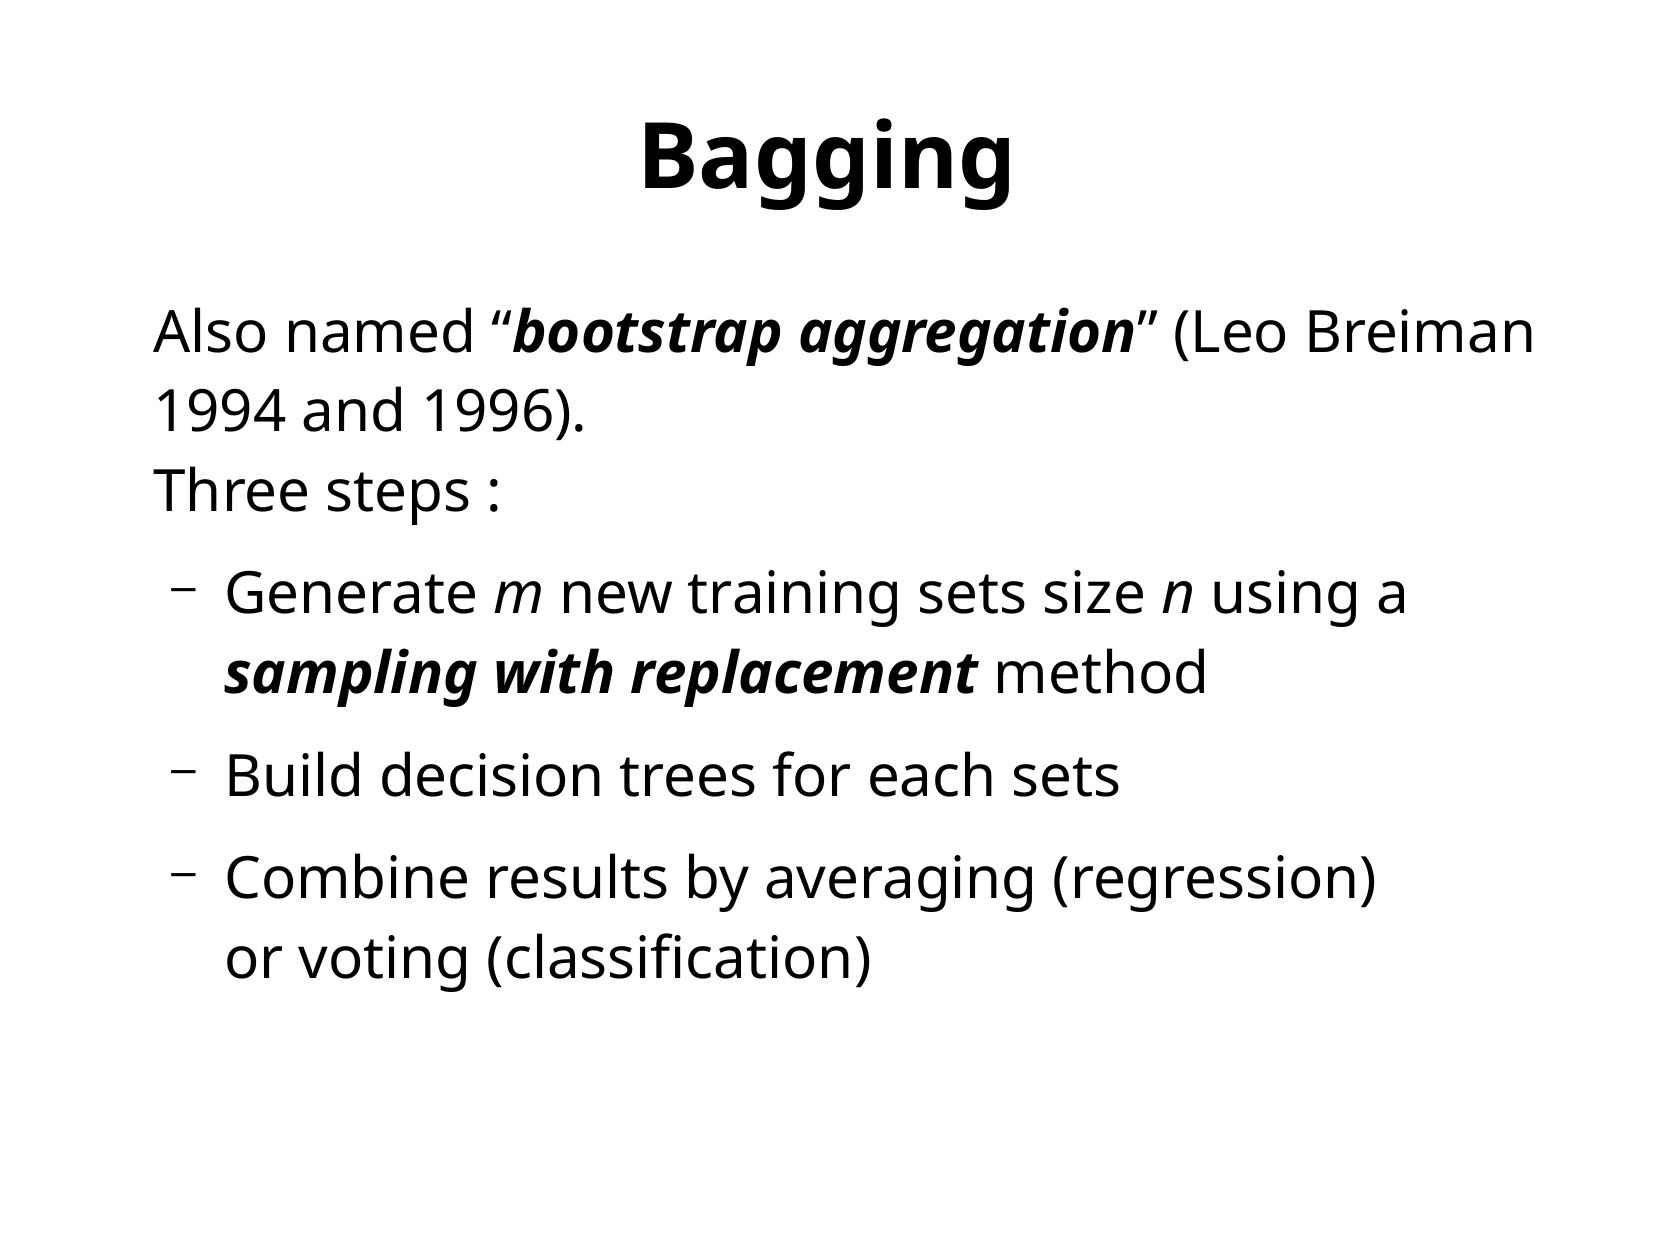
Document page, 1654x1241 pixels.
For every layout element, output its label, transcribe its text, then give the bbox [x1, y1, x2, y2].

title Bagging [82, 49, 1571, 257]
list Also named “bootstrap aggregation” (Leo Breiman 1994 and 1996). Three steps : Generate m new training sets size n using a sampling with replacement method Build decision trees for each sets Combine results by averaging (regression) or voting (classification) [82, 290, 1571, 1010]
